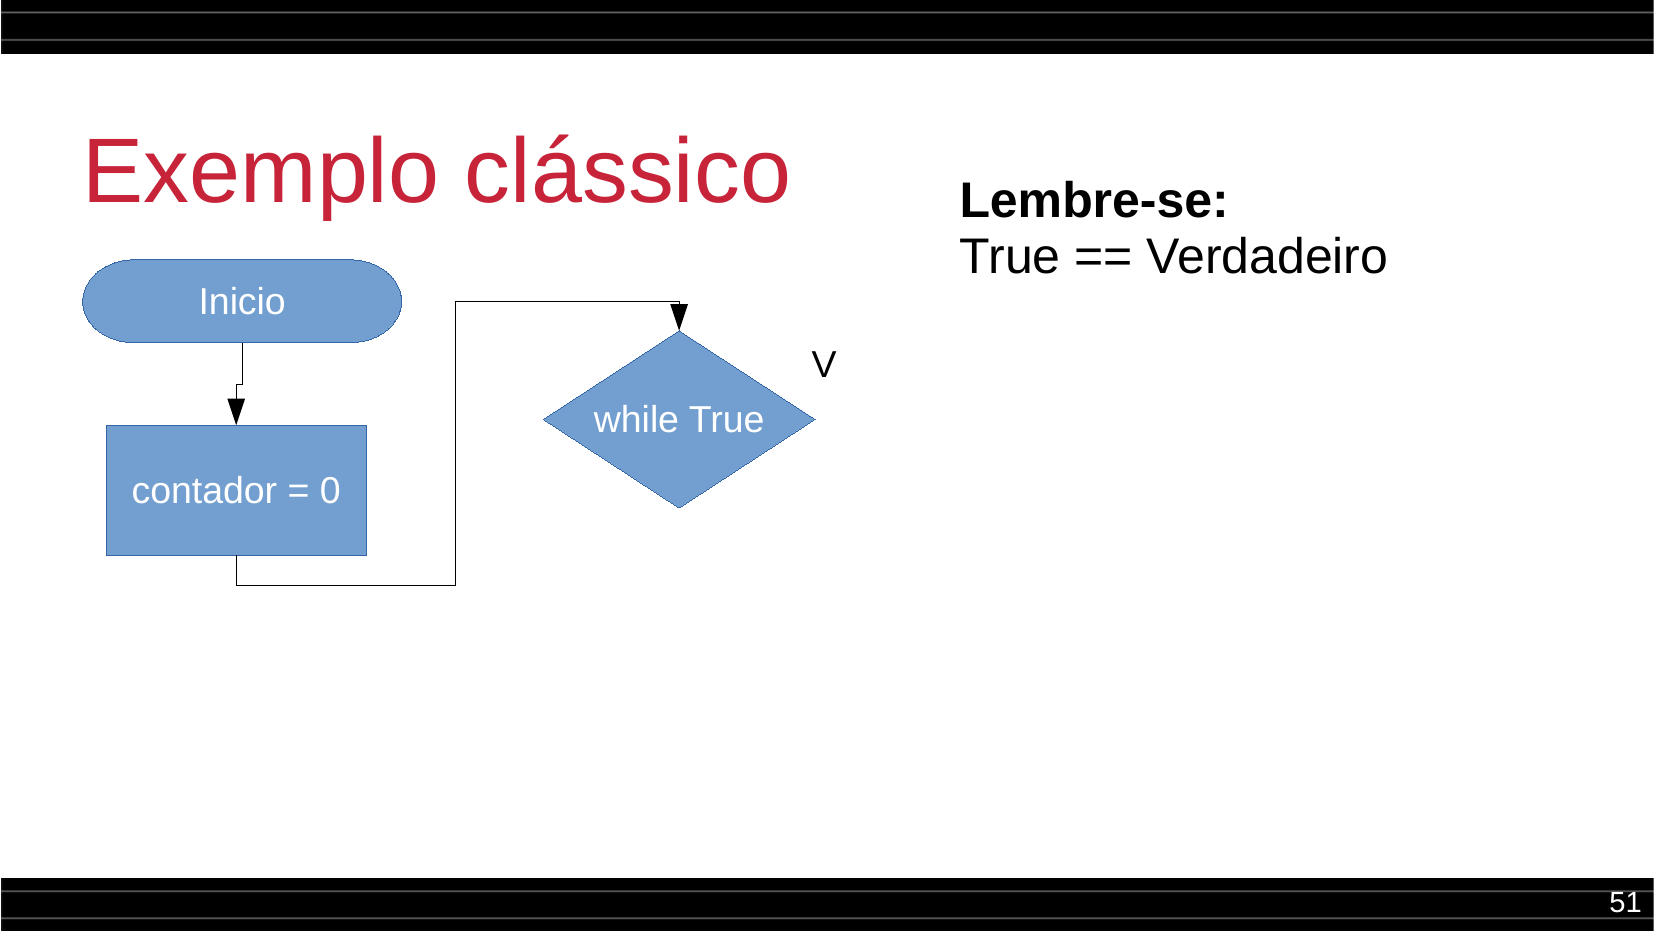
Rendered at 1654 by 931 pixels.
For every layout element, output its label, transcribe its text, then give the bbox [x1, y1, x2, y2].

title Exemplo clássico [82, 92, 1571, 249]
text_box Lembre-se: True == Verdadeiro [944, 165, 1430, 390]
text_box Inicio [82, 259, 402, 343]
text_box while True [543, 331, 816, 508]
text_box V [796, 336, 868, 394]
text_box contador = 0 [106, 425, 367, 556]
picture [1, 878, 1654, 931]
picture [1, 0, 1654, 54]
